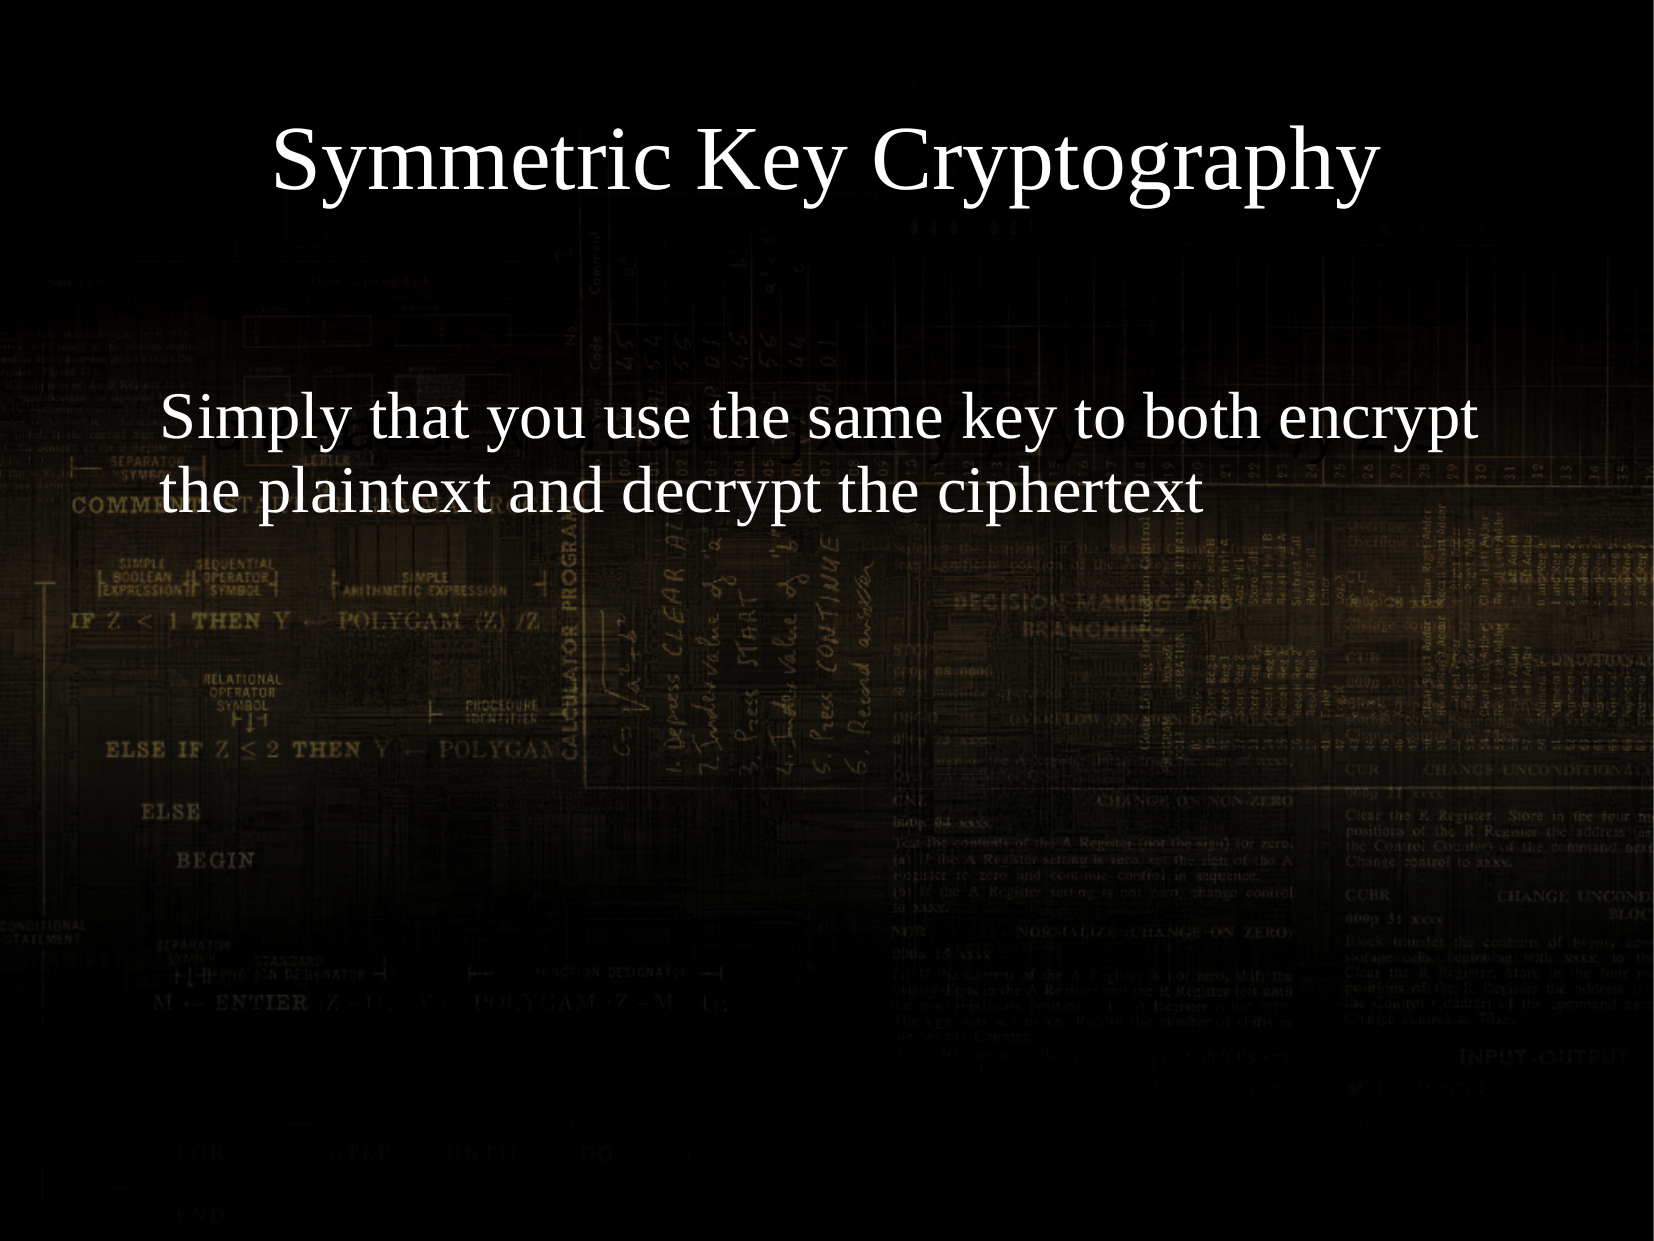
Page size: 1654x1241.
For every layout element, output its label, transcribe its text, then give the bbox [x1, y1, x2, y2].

title Symmetric Key Cryptography [82, 55, 1571, 263]
text_box Simply that you use the same key to both encrypt the plaintext and decrypt the ciphertext [145, 371, 1552, 597]
picture [0, 0, 1654, 1241]
